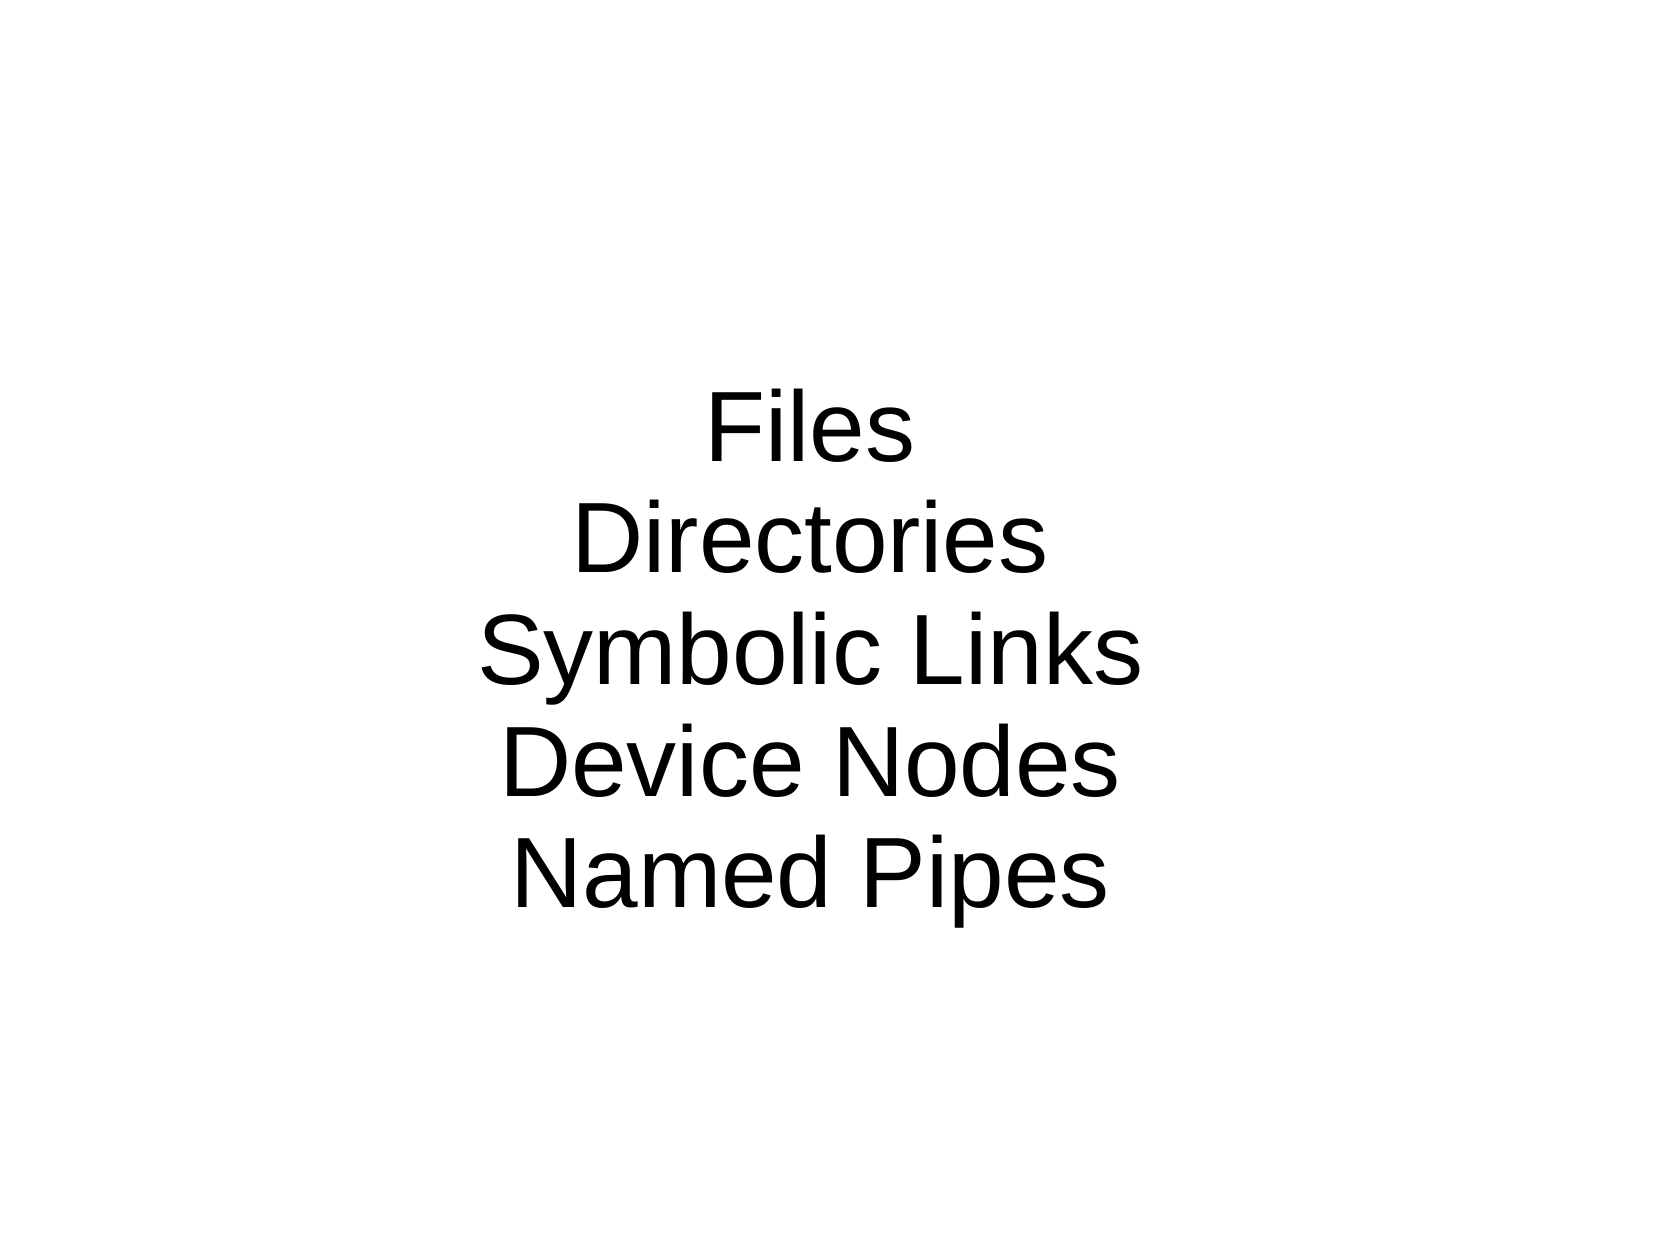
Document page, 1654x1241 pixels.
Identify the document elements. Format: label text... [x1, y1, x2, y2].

text_box Files Directories Symbolic Links Device Nodes Named Pipes [82, 290, 1538, 1010]
